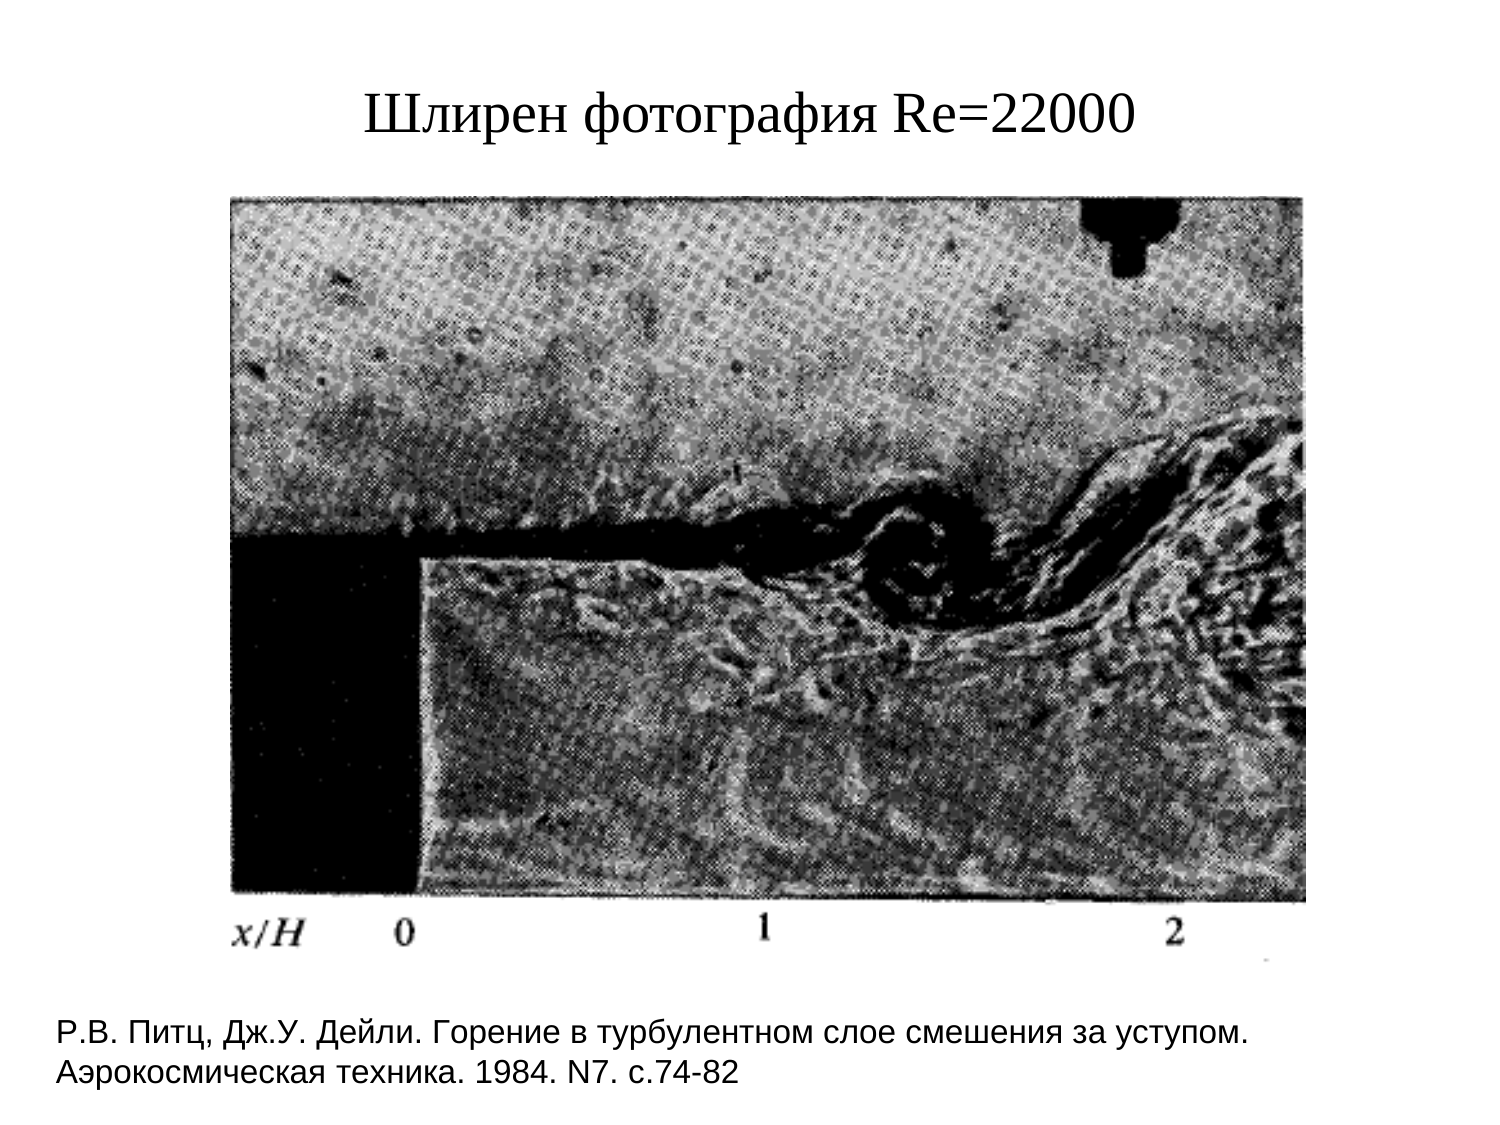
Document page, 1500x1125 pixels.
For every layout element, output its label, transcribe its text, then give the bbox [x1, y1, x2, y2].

text_box Р.В. Питц, Дж.У. Дейли. Горение в турбулентном слое смешения за уступом. Аэрокосмическая техника. 1984. N7. с.74-82 [41, 1002, 1442, 1099]
picture [230, 196, 1306, 976]
title Шлирен фотография Re=22000 [75, 45, 1426, 173]
